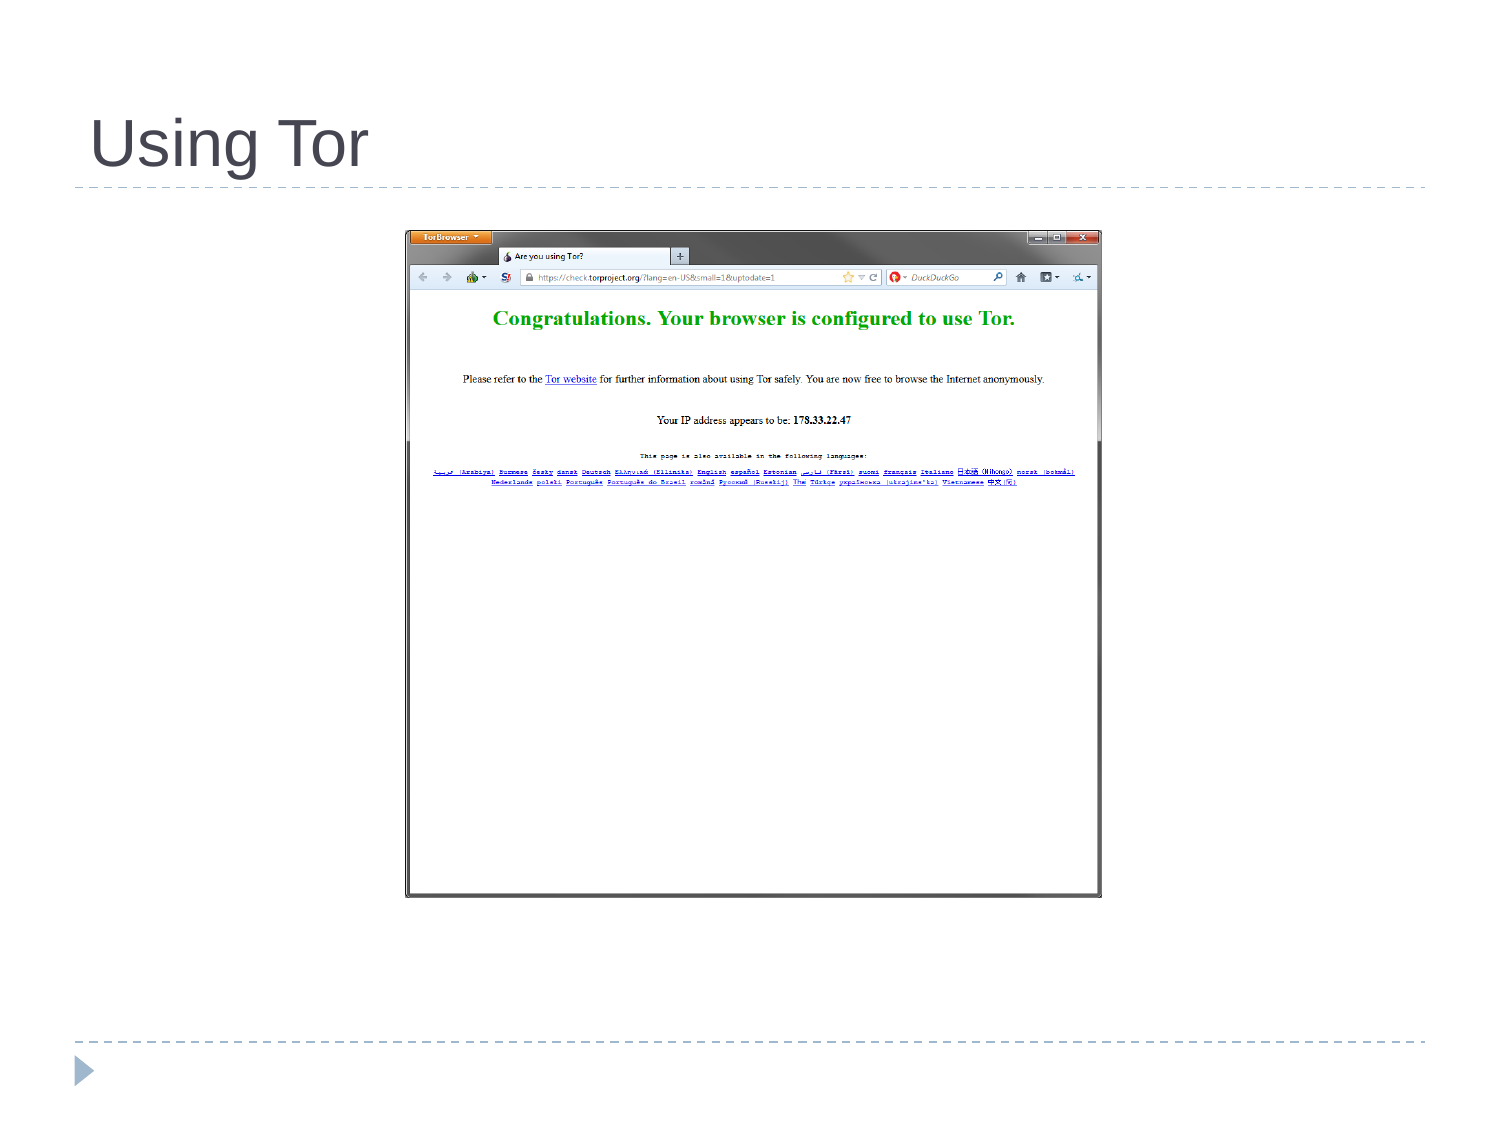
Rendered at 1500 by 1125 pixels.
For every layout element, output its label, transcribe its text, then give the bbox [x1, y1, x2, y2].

title Using Tor [75, 24, 1425, 188]
picture [405, 230, 1102, 898]
